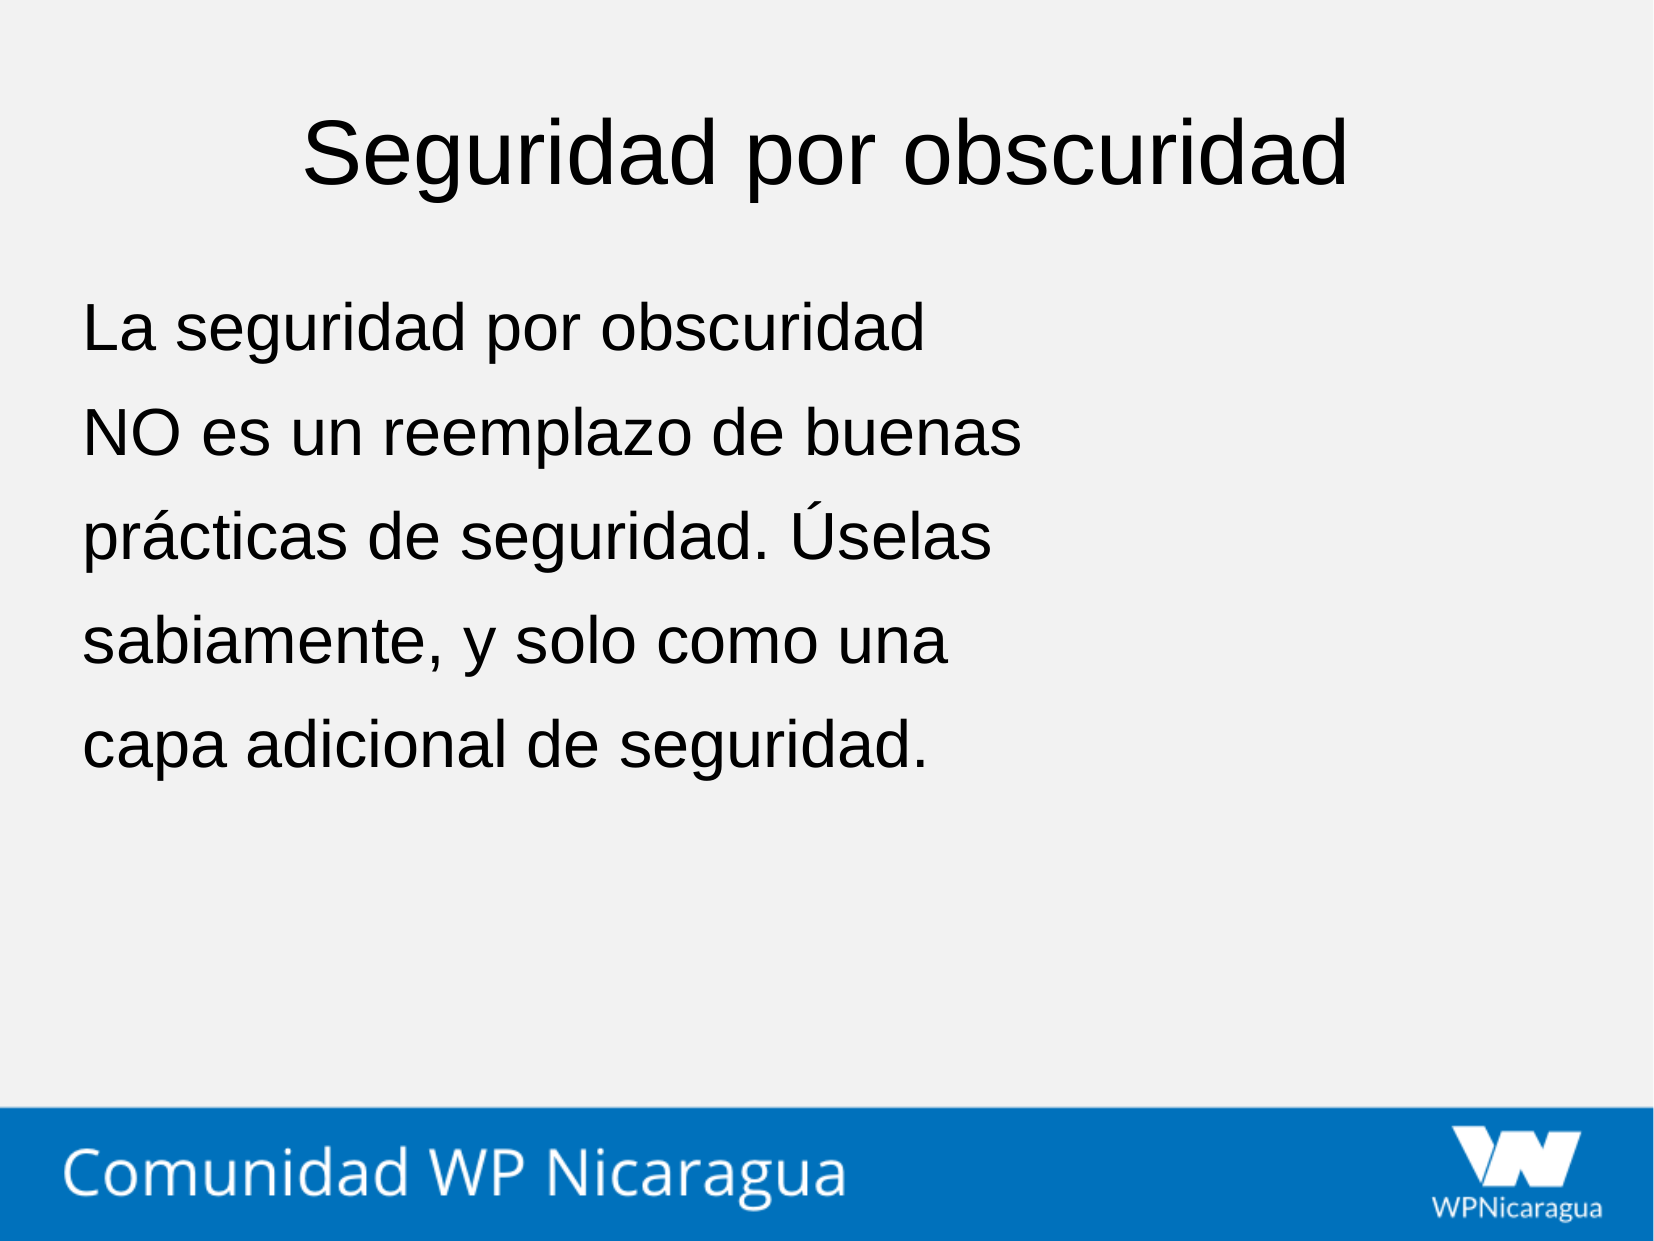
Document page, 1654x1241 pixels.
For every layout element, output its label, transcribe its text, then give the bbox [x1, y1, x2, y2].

picture [0, 0, 1654, 1241]
title Seguridad por obscuridad [82, 49, 1571, 257]
list La seguridad por obscuridad NO es un reemplazo de buenas prácticas de seguridad. Úselas sabiamente, y solo como una capa adicional de seguridad. [82, 290, 1571, 1010]
